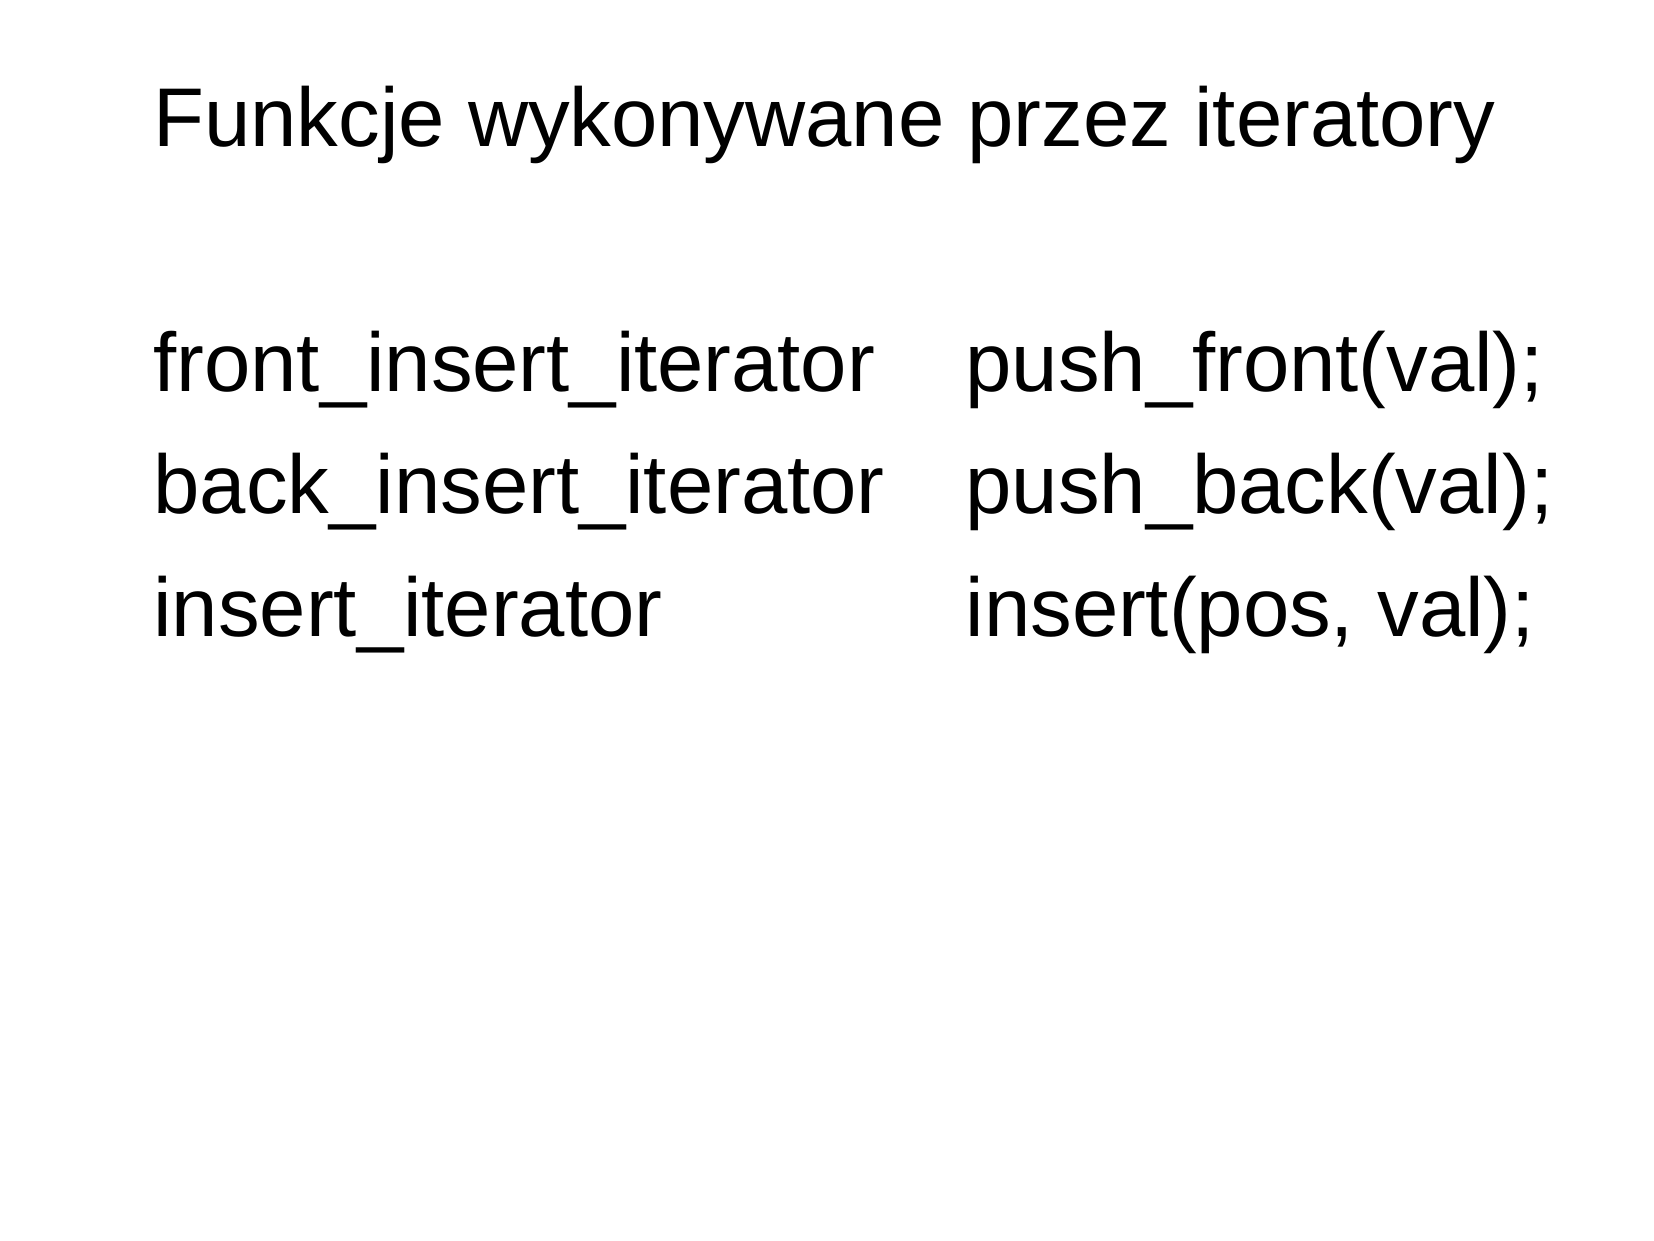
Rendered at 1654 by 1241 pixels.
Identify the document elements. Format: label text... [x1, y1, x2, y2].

list Funkcje wykonywane przez iteratory front_insert_iterator push_front(val); back_insert_iterator push_back(val); insert_iterator insert(pos, val); [82, 70, 1571, 890]
